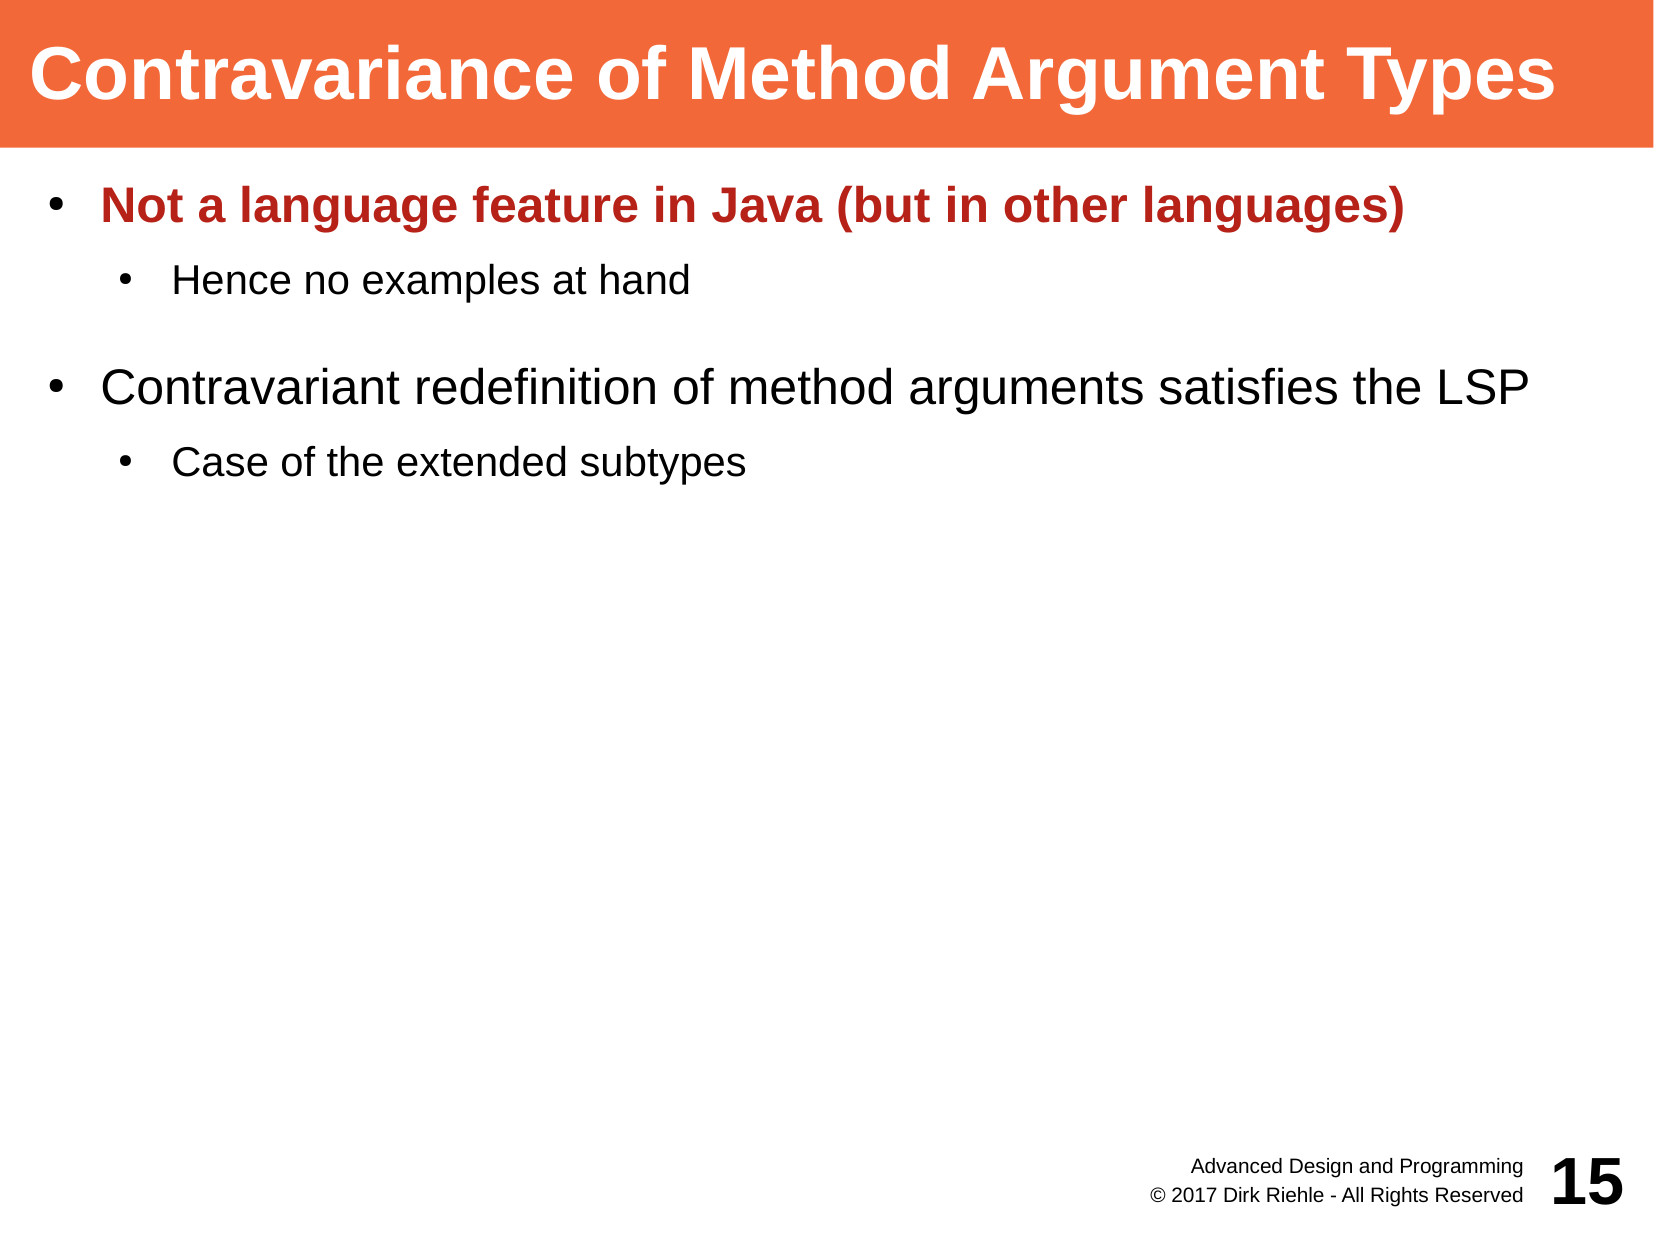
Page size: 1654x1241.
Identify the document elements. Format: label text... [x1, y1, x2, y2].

title Contravariance of Method Argument Types [0, 0, 1654, 148]
list Not a language feature in Java (but in other languages) Hence no examples at hand Contravariant redefinition of method arguments satisfies the LSP Case of the extended subtypes [29, 177, 1625, 1063]
